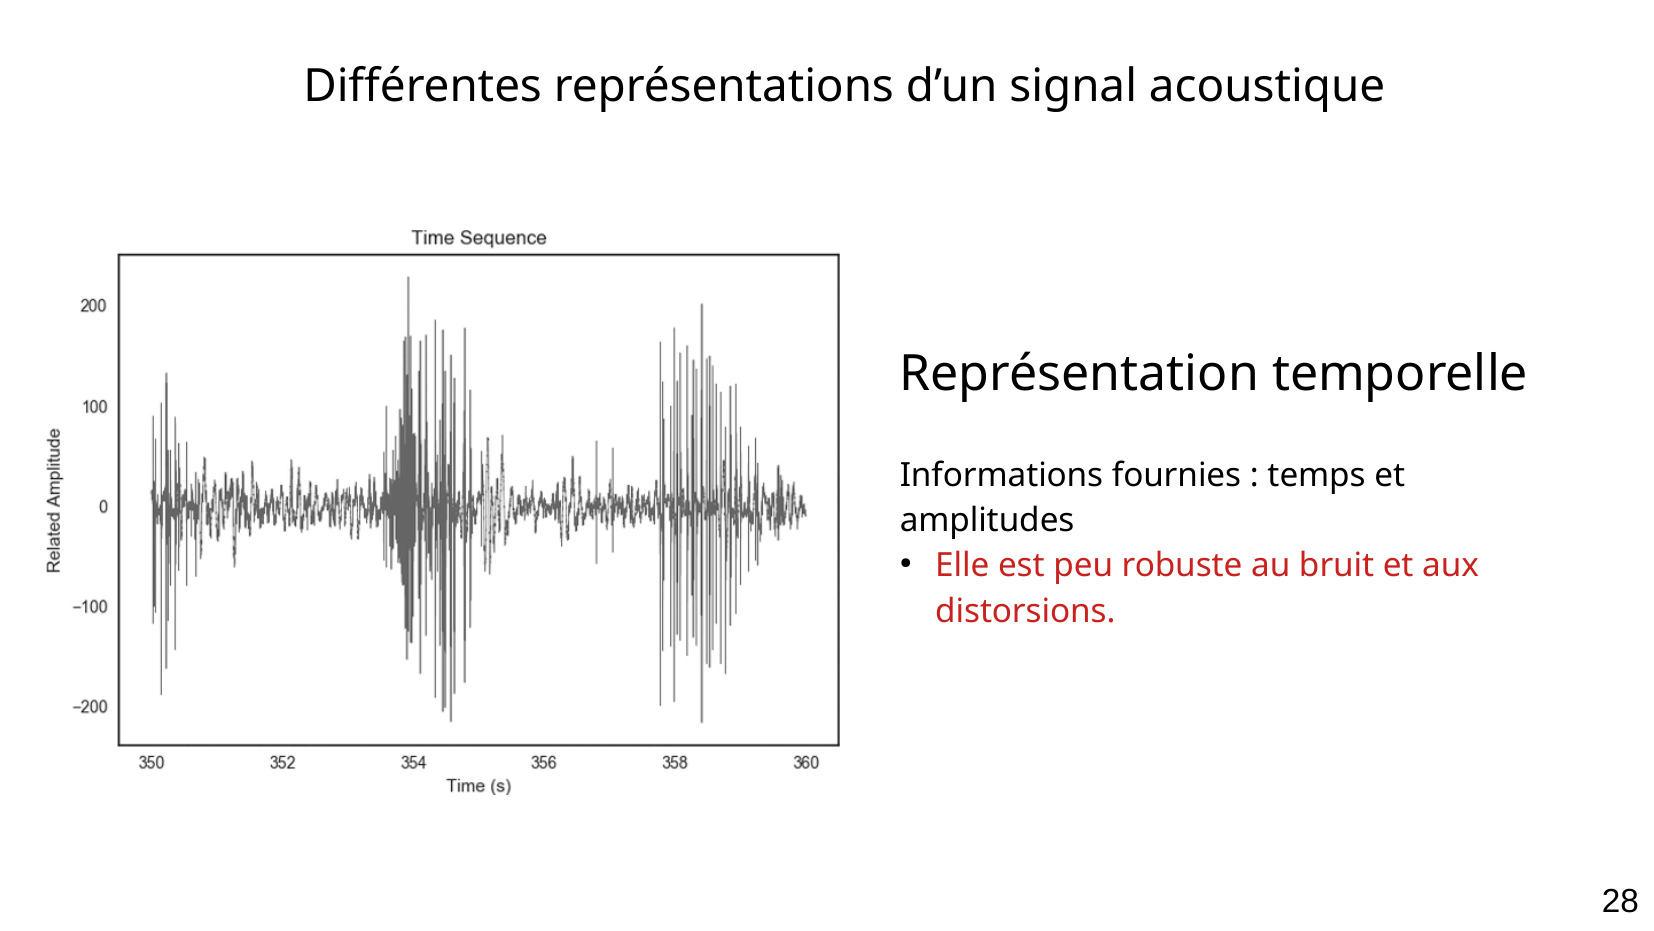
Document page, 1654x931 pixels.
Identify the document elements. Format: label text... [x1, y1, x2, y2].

picture [45, 230, 841, 795]
text_box Différentes représentations d’un signal acoustique [242, 45, 1411, 185]
text_box Représentation temporelle Informations fournies : temps et amplitudes Elle est peu robuste au bruit et aux distorsions. [885, 330, 1561, 712]
text_box <number> [1024, 874, 1654, 931]
